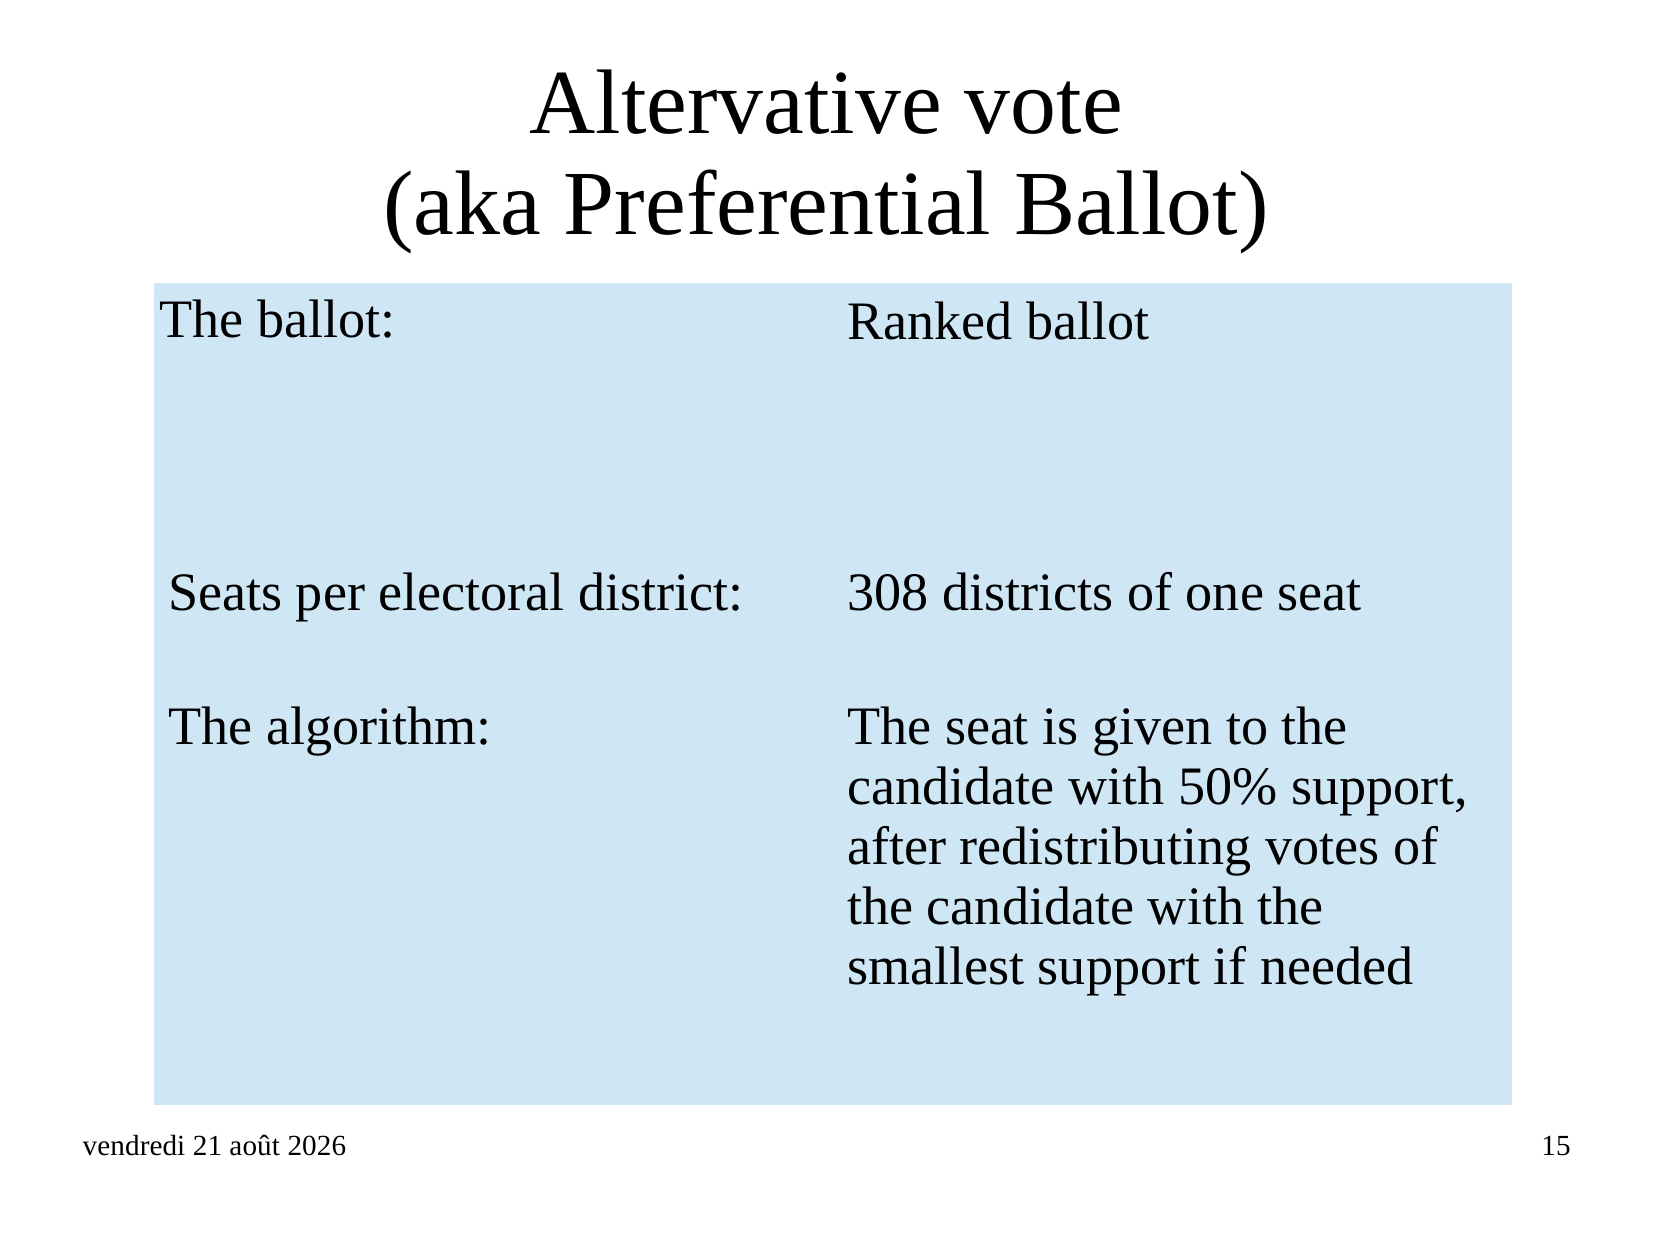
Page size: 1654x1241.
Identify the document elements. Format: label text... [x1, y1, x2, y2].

title Altervative vote (aka Preferential Ballot) [82, 51, 1571, 255]
table_cell The algorithm: [154, 689, 833, 1105]
table_cell Seats per electoral district: [154, 555, 833, 689]
table_cell 308 districts of one seat [833, 555, 1512, 689]
table_cell The seat is given to the candidate with 50% support, after redistributing votes of the candidate with the smallest support if needed [833, 689, 1512, 1105]
table_header Ranked ballot [833, 283, 1512, 555]
table_header The ballot: [154, 283, 833, 555]
